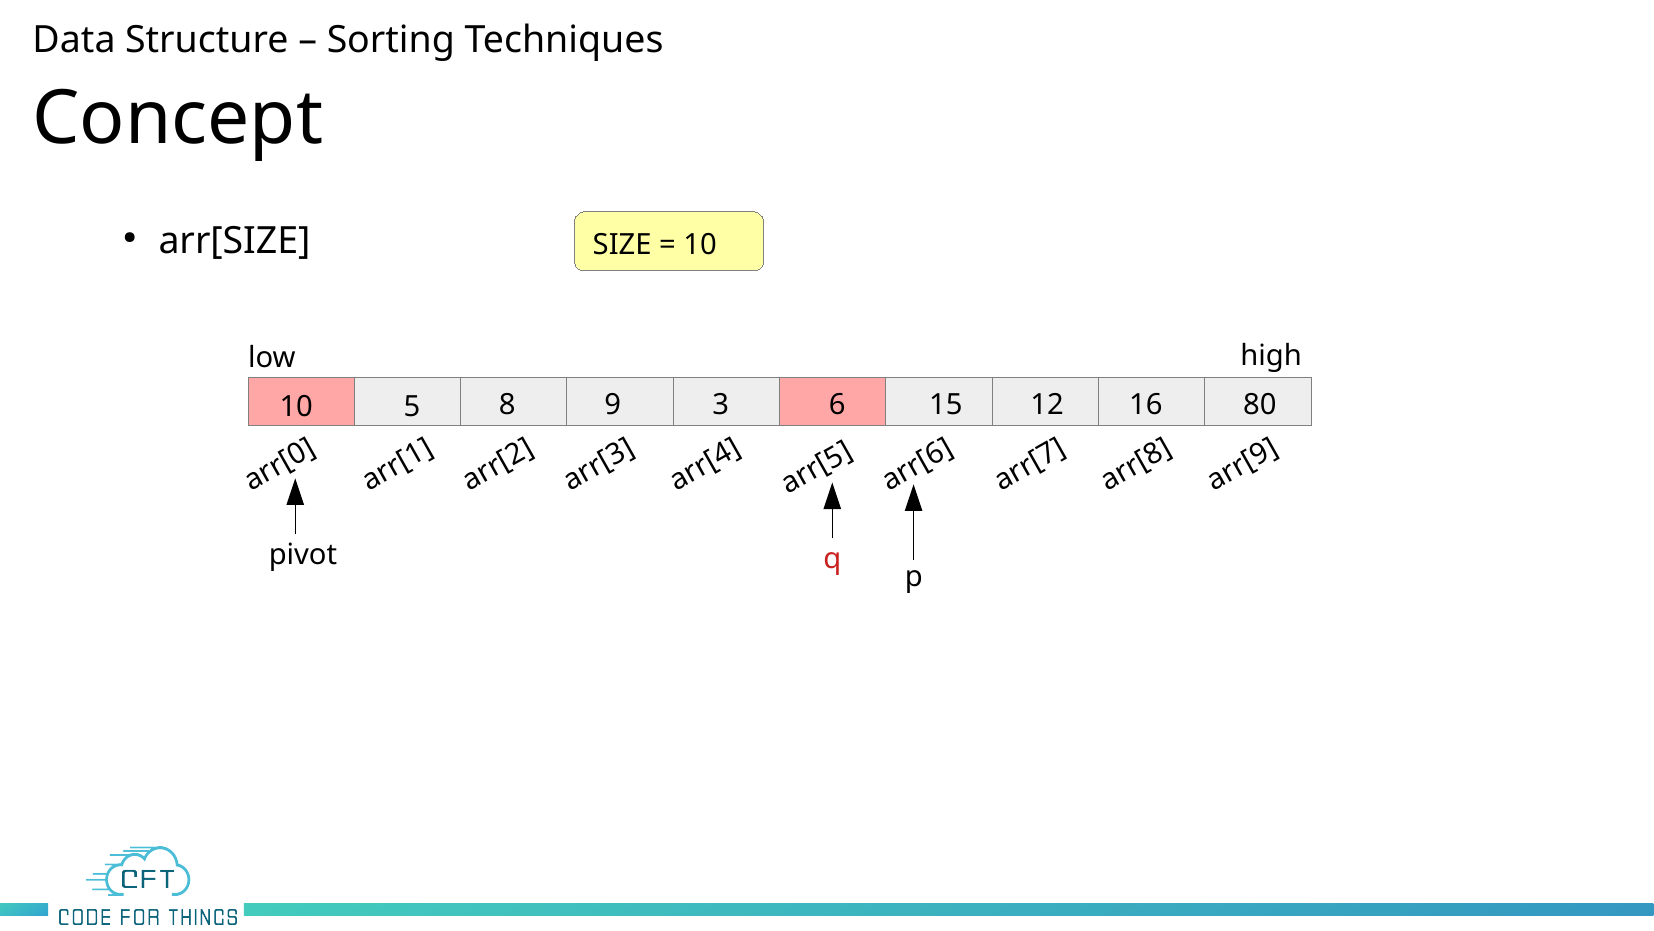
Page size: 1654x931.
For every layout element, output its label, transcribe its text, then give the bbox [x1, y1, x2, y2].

text_box [332, 377, 388, 426]
text_box 8 [484, 376, 551, 426]
text_box 5 [388, 377, 438, 428]
text_box arr[6] [863, 424, 999, 517]
picture [59, 846, 237, 925]
text_box [657, 377, 690, 426]
text_box high [1225, 327, 1329, 377]
text_box low [233, 328, 337, 378]
text_box arr[9] [1181, 405, 1323, 517]
text_box p [889, 547, 939, 615]
text_box 12 [1015, 376, 1083, 426]
text_box arr[0] [218, 426, 360, 517]
text_box [438, 377, 484, 426]
text_box 9 [589, 376, 657, 426]
text_box arr[7] [971, 404, 1111, 517]
text_box 10 [264, 378, 332, 428]
title Data Structure – Sorting Techniques Concept [32, 12, 1184, 166]
text_box 80 [1228, 377, 1296, 426]
text_box [551, 377, 589, 426]
text_box q [808, 529, 857, 579]
text_box 3 [690, 376, 762, 426]
text_box [1083, 377, 1114, 426]
text_box [863, 377, 914, 426]
text_box arr[3] [537, 413, 680, 517]
text_box pivot [253, 525, 358, 575]
text_box arr[2] [437, 404, 574, 517]
text_box [762, 377, 814, 426]
text_box arr[8] [1079, 401, 1213, 517]
text_box [1296, 377, 1312, 426]
text_box arr[1] [336, 401, 473, 517]
text_box 16 [1114, 376, 1182, 426]
text_box [1182, 377, 1228, 426]
text_box arr[5] [756, 426, 898, 520]
text_box arr[SIZE] [108, 205, 353, 272]
text_box 6 [814, 376, 863, 426]
text_box arr[4] [647, 411, 786, 517]
text_box [248, 378, 264, 426]
text_box [982, 377, 1015, 426]
text_box [574, 211, 764, 271]
text_box SIZE = 10 [577, 215, 758, 265]
text_box 15 [914, 376, 982, 426]
